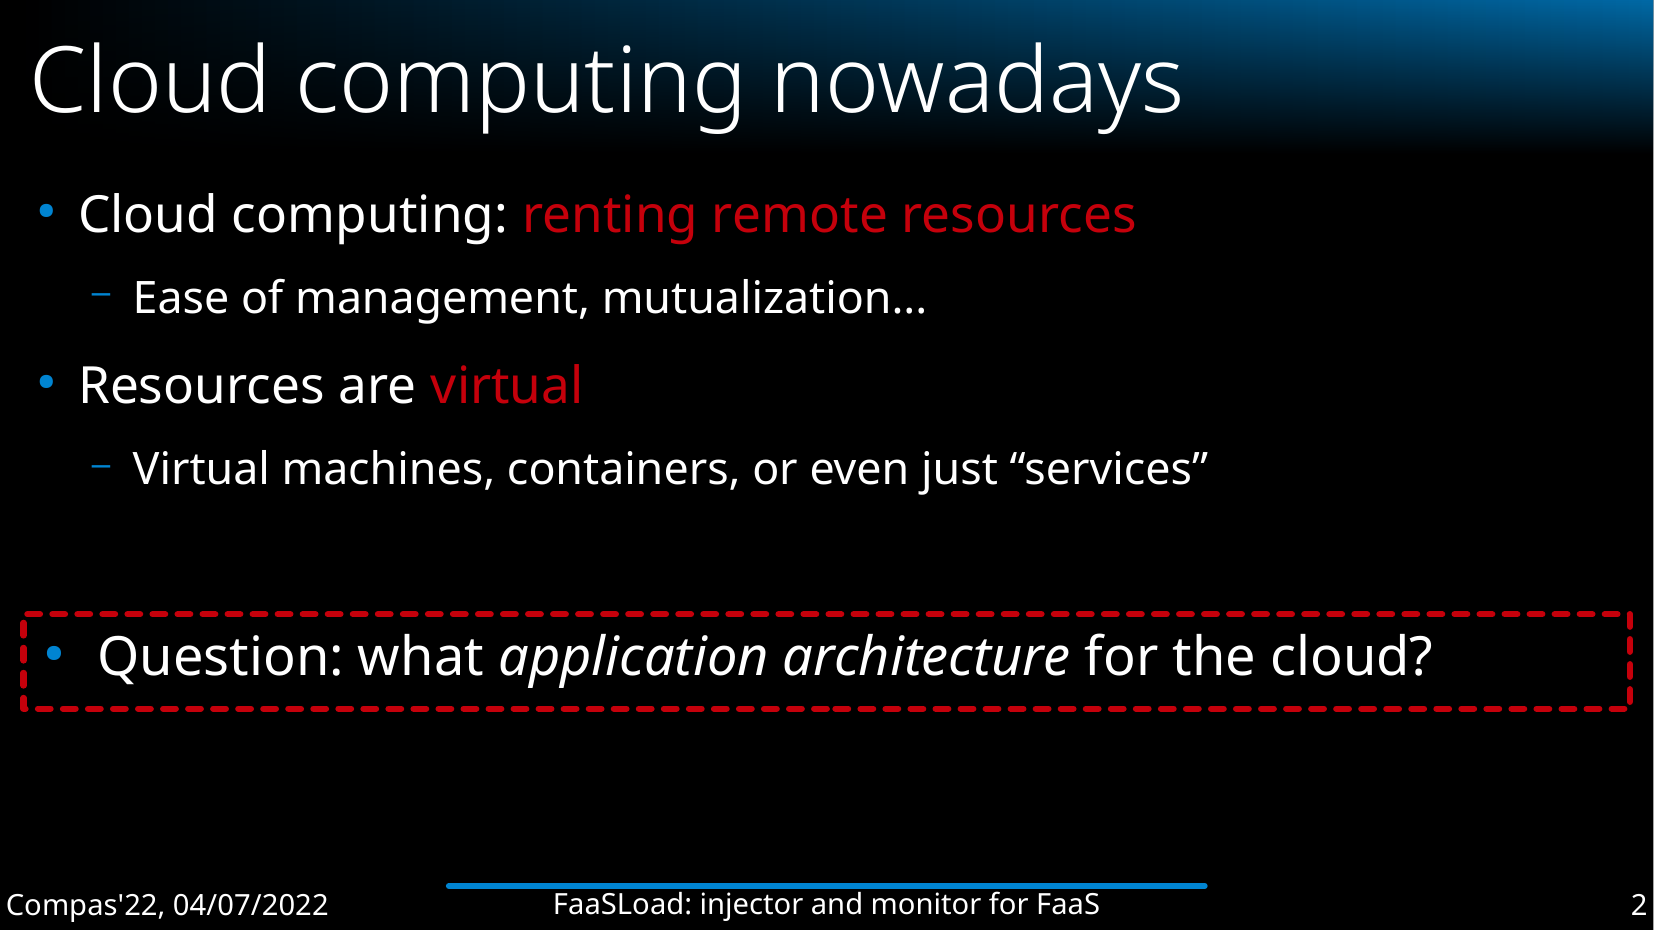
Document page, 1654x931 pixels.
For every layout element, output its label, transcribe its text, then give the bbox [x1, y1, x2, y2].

list Question: what application architecture for the cloud? [23, 614, 1630, 709]
list Cloud computing: renting remote resources Ease of management, mutualization... Resources are virtual Virtual machines, containers, or even just “services” [23, 177, 1630, 499]
title Cloud computing nowadays [0, 0, 1654, 154]
